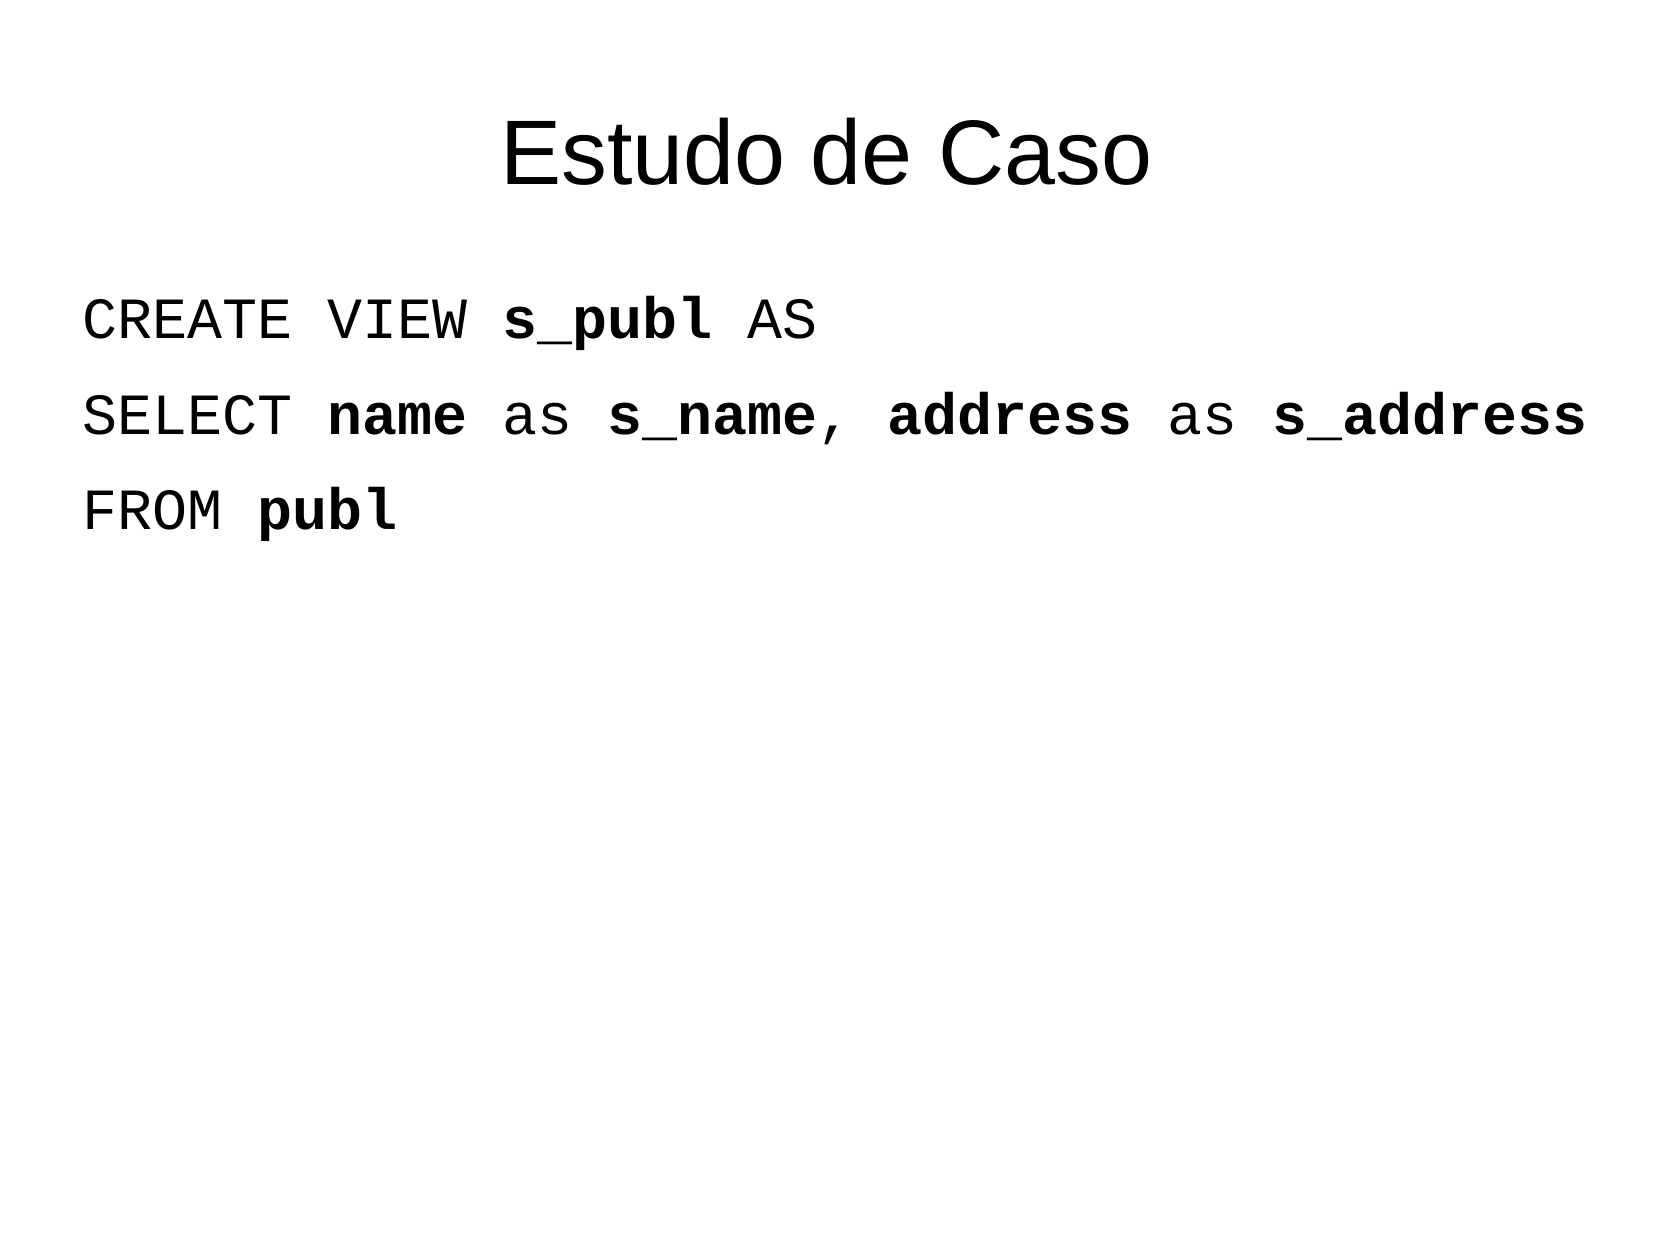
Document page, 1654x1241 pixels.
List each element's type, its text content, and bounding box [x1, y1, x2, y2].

list CREATE VIEW s_publ AS SELECT name as s_name, address as s_address FROM publ [82, 290, 1625, 1109]
title Estudo de Caso [82, 49, 1571, 257]
